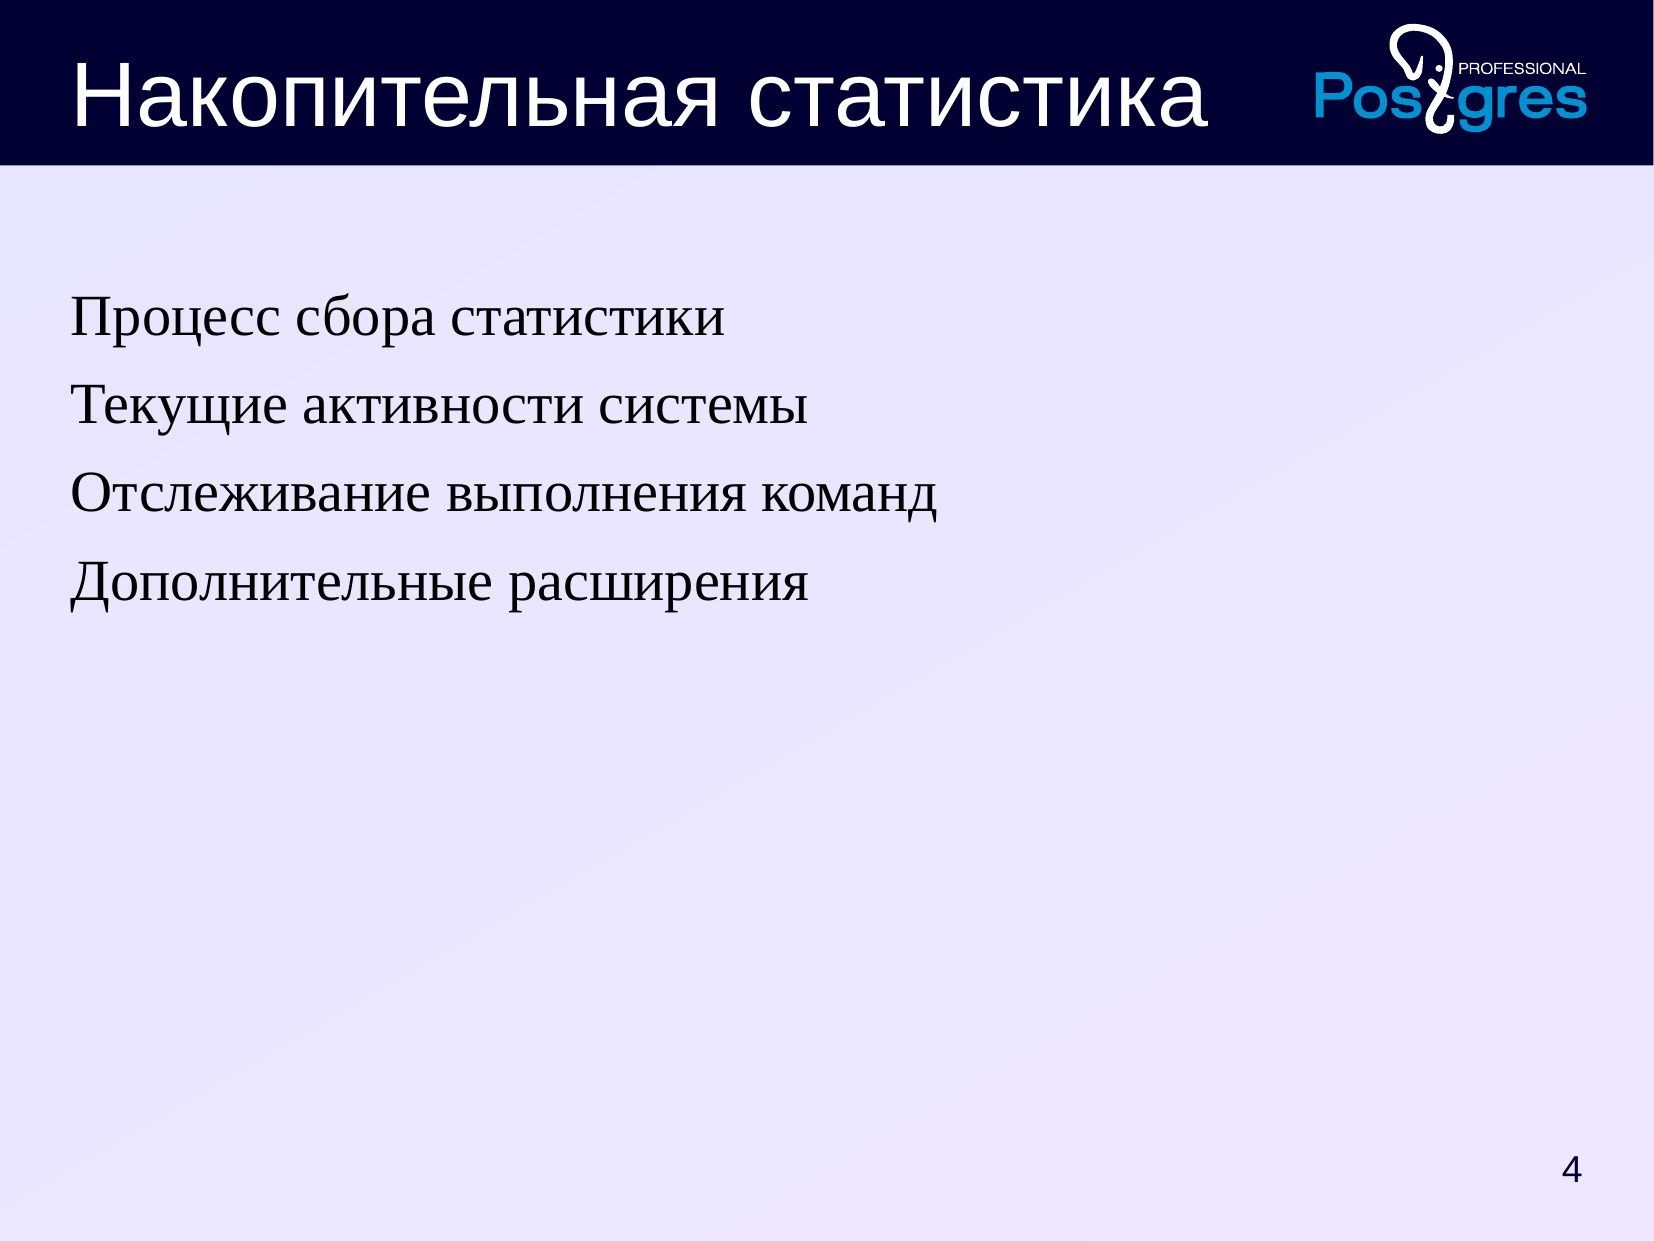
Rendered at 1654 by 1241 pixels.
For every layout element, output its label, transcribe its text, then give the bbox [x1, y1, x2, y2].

title Накопительная статистика [70, 43, 1276, 147]
list Процесс сбора статистики Текущие активности системы Отслеживание выполнения команд Дополнительные расширения [70, 283, 1559, 1003]
